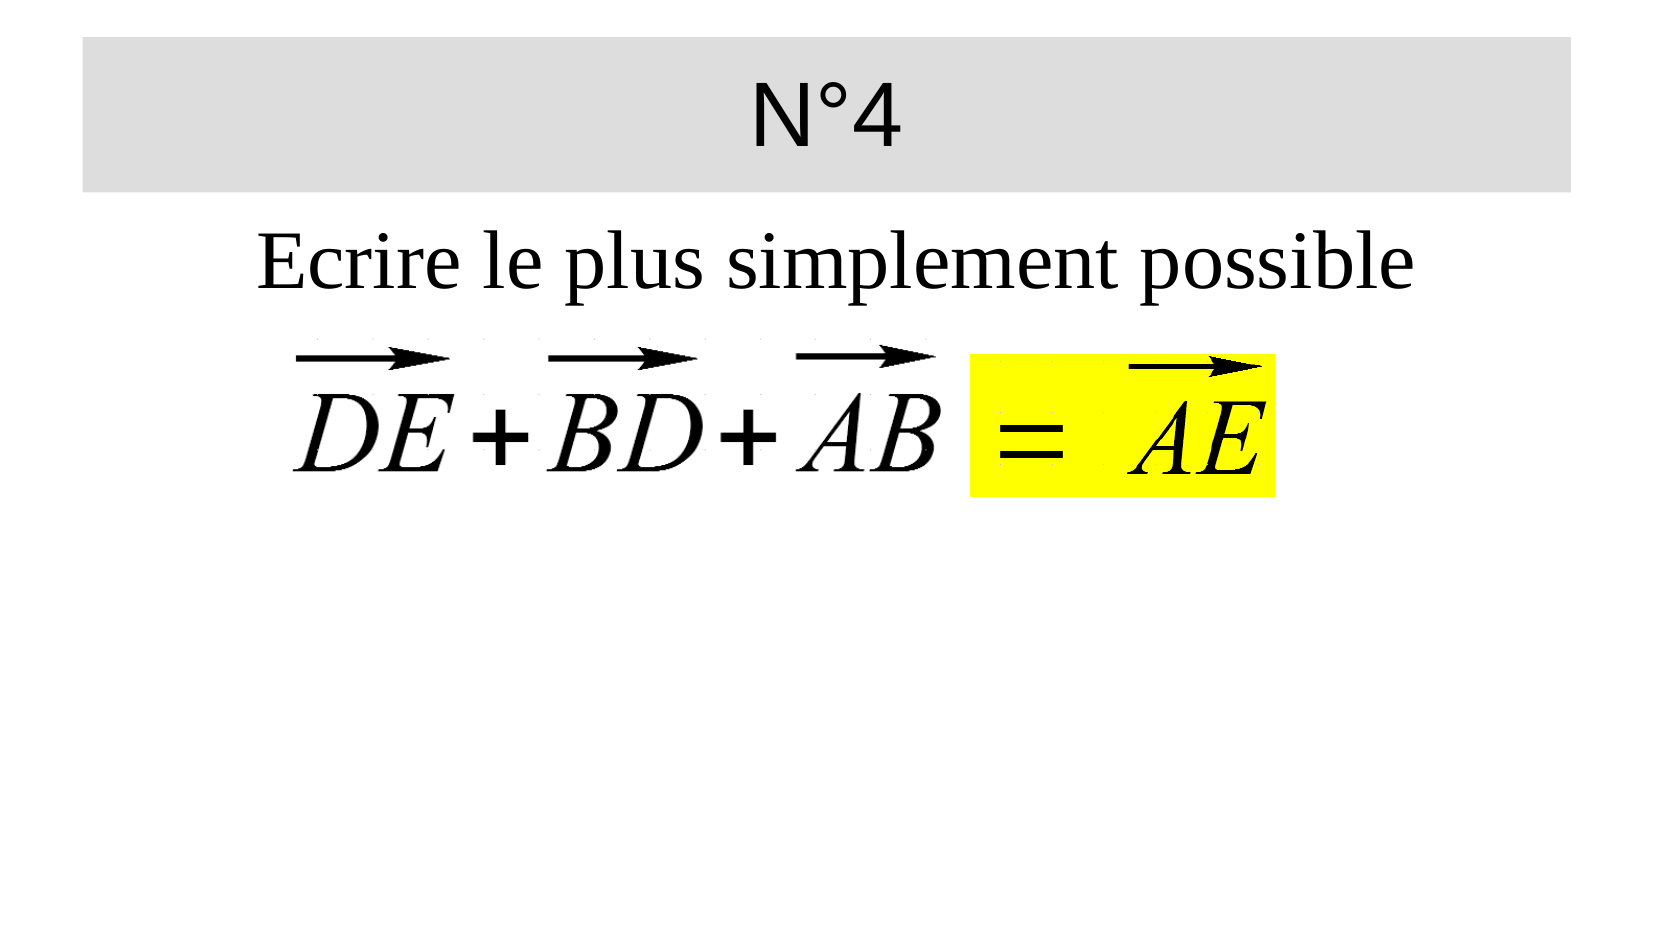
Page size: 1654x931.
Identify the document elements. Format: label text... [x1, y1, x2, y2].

picture [283, 330, 957, 489]
picture [968, 354, 1276, 502]
chart [248, 215, 1424, 308]
title N°4 [82, 37, 1571, 193]
